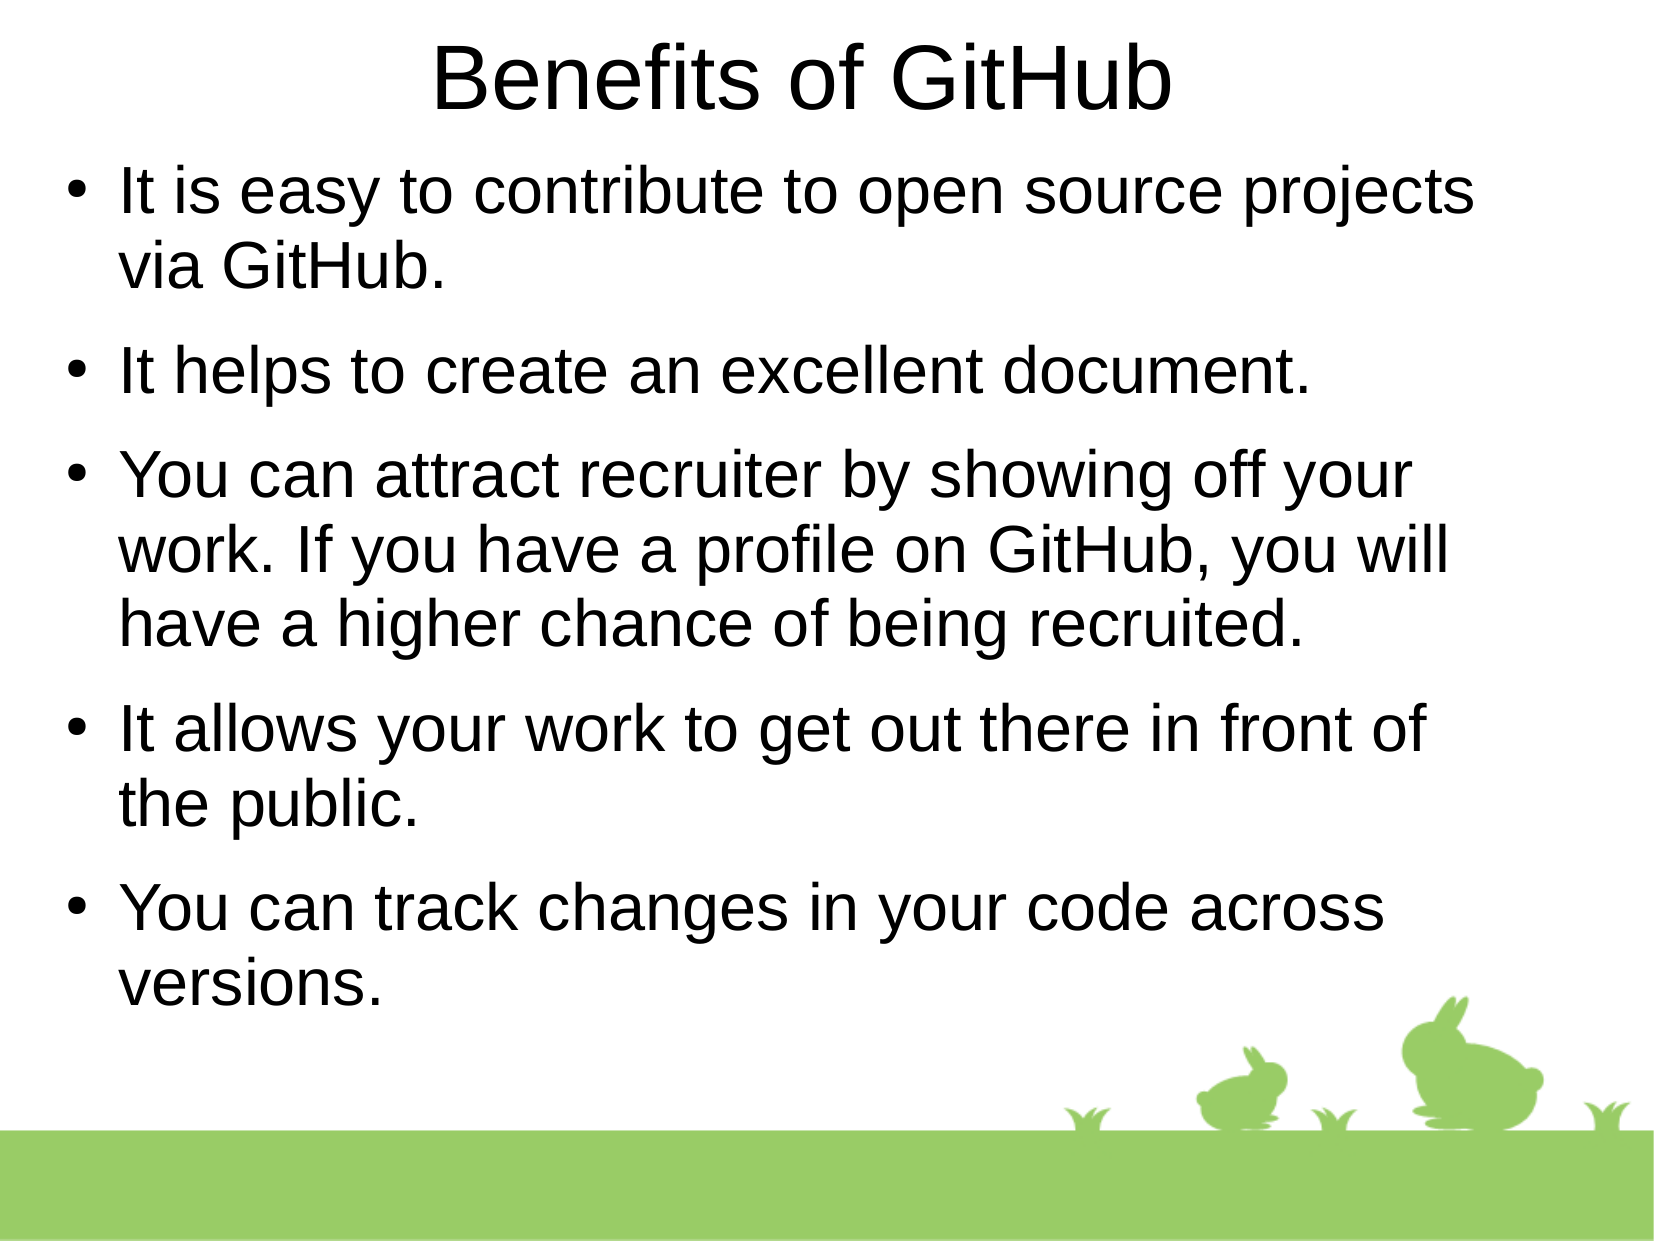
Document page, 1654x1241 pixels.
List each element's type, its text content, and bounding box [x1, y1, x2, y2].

title Benefits of GitHub [82, 13, 1524, 142]
list It is easy to contribute to open source projects via GitHub. It helps to create an excellent document. You can attract recruiter by showing off your work. If you have a profile on GitHub, you will have a higher chance of being recruited. It allows your work to get out there in front of the public. You can track changes in your code across versions. [47, 153, 1536, 1123]
picture [0, 0, 1654, 1241]
